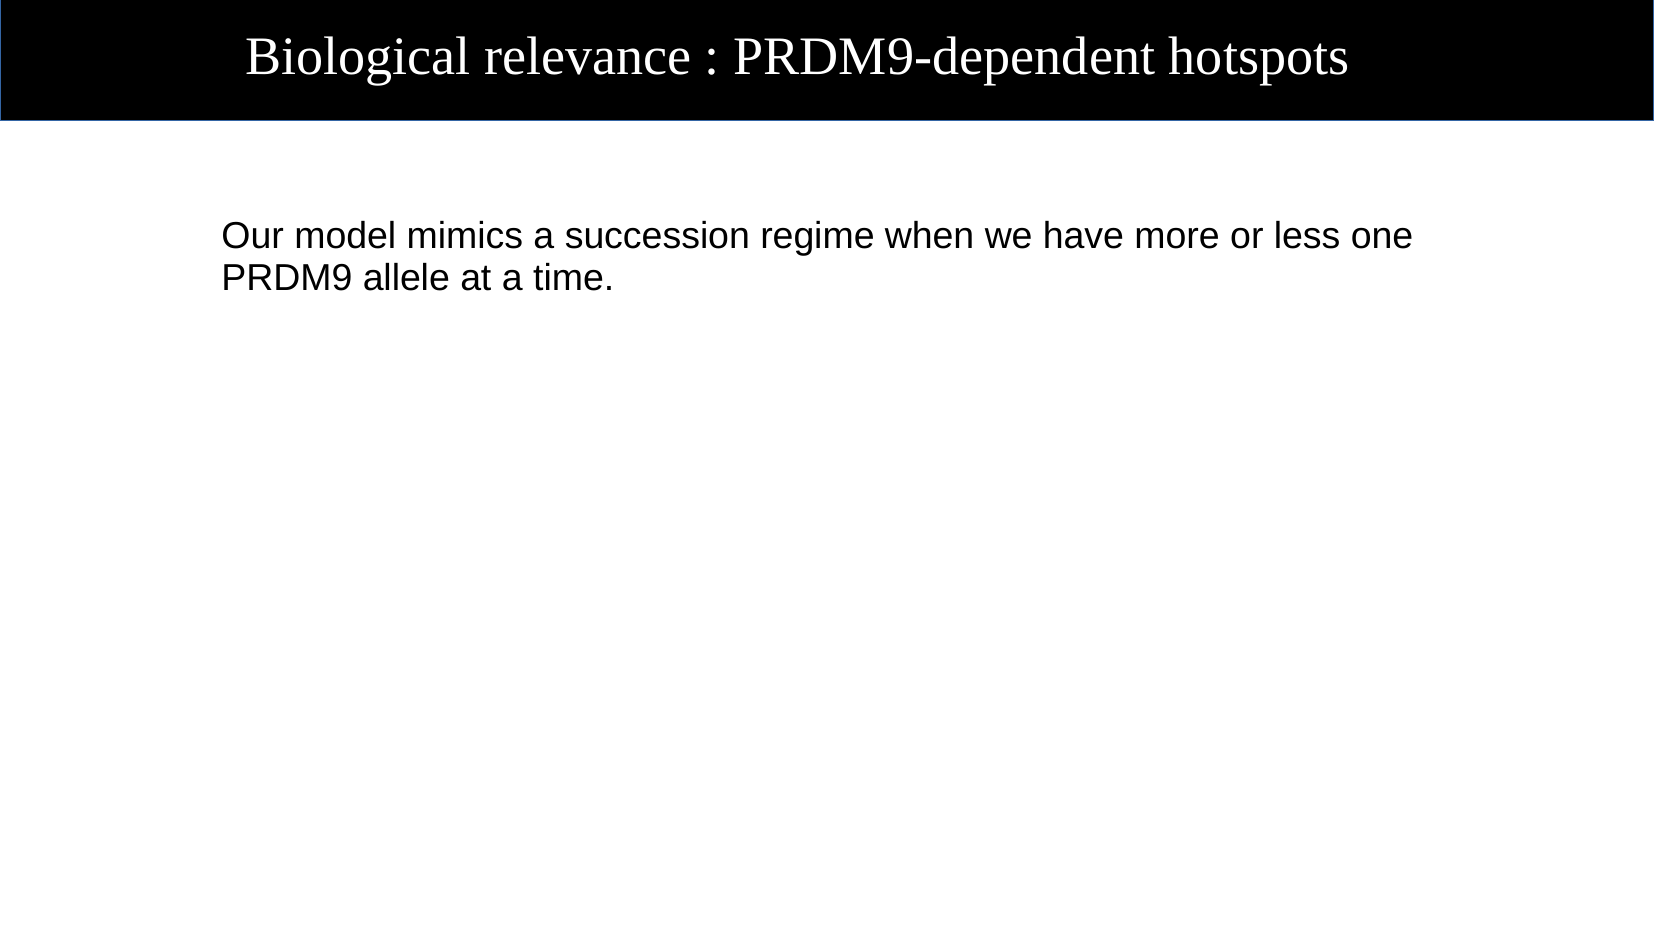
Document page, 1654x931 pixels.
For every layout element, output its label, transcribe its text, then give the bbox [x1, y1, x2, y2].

text_box Our model mimics a succession regime when we have more or less one PRDM9 allele at a time. [206, 165, 1518, 774]
text_box [0, 0, 1654, 121]
text_box Biological relevance : PRDM9-dependent hotspots [230, 18, 1412, 154]
